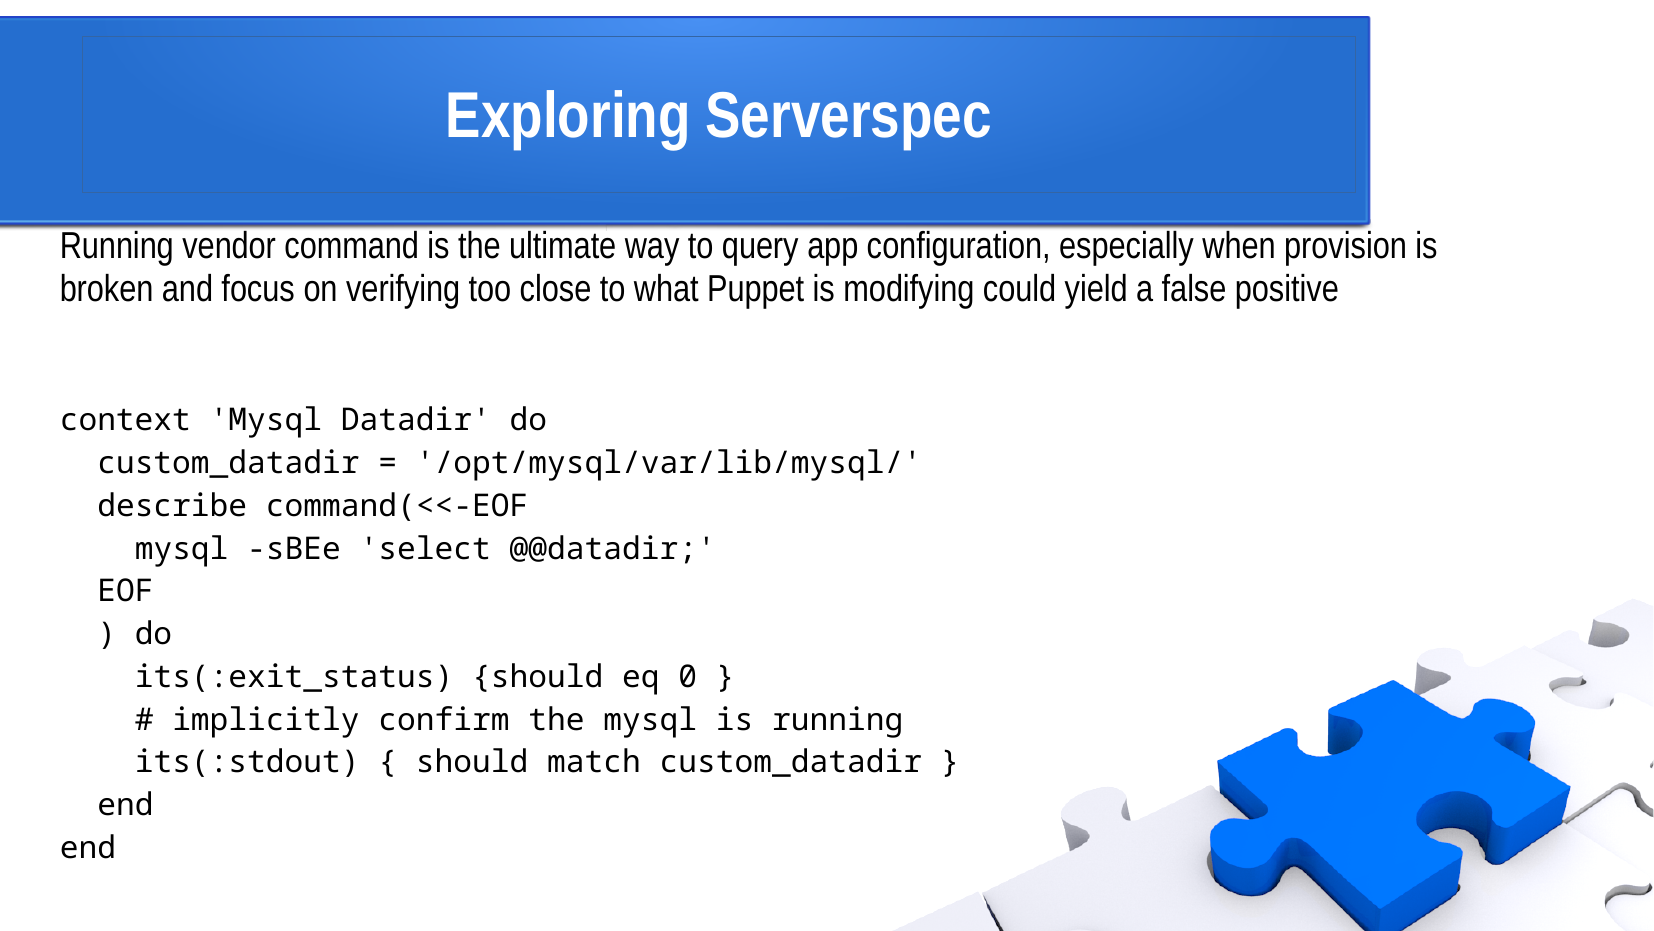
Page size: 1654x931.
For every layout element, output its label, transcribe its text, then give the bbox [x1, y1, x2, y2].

title Exploring Serverspec [82, 36, 1356, 193]
picture [872, 491, 1654, 931]
text_box context 'Mysql Datadir' do custom_datadir = '/opt/mysql/var/lib/mysql/' describe command(<<-EOF mysql -sBEe 'select @@datadir;' EOF ) do its(:exit_status) {should eq 0 } # implicitly confirm the mysql is running its(:stdout) { should match custom_datadir } end end [45, 390, 1486, 804]
text_box Running vendor command is the ultimate way to query app configuration, especially when provision is broken and focus on verifying too close to what Puppet is modifying could yield a false positive [45, 216, 1516, 361]
picture [0, 16, 1375, 231]
